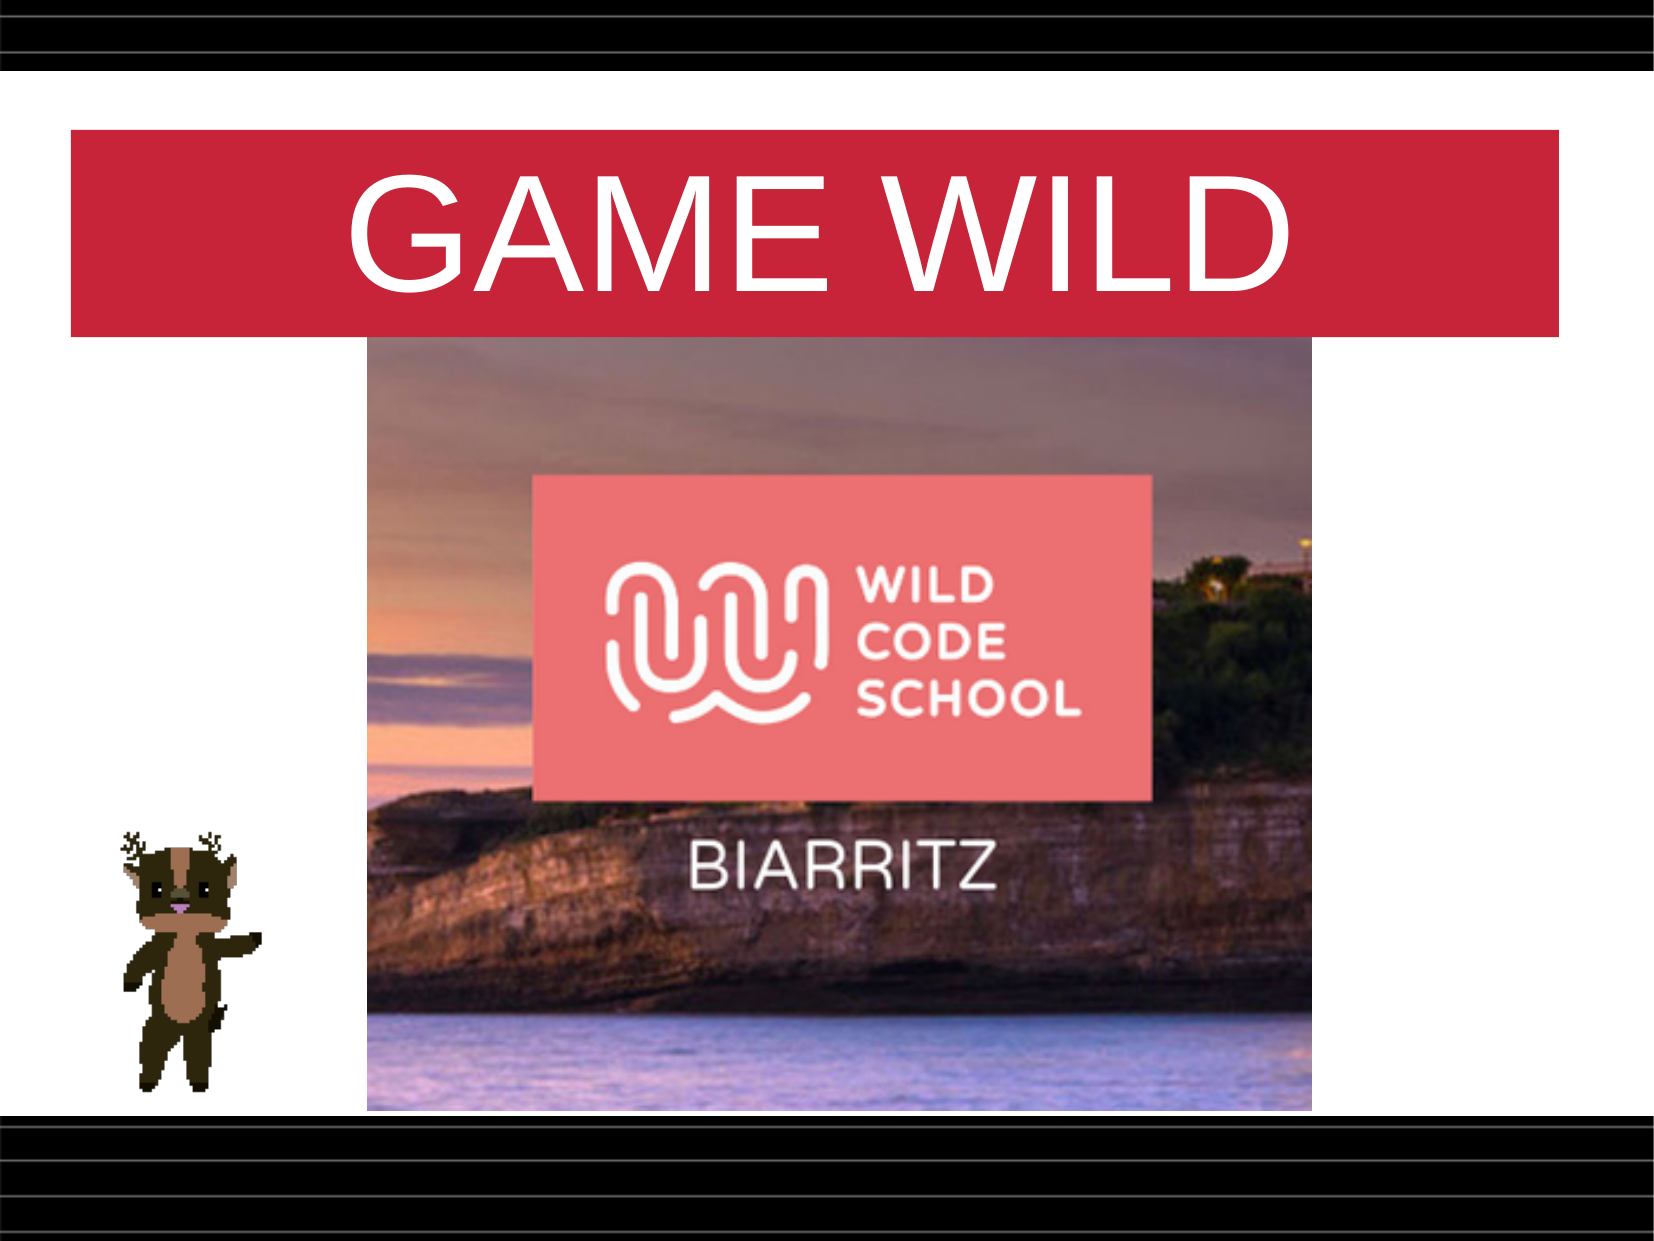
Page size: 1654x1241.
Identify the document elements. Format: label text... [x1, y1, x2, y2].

picture [0, 1116, 1654, 1241]
title GAME WILD [70, 129, 1559, 338]
picture [367, 338, 1312, 1111]
picture [0, 0, 1654, 71]
picture [80, 826, 284, 1108]
